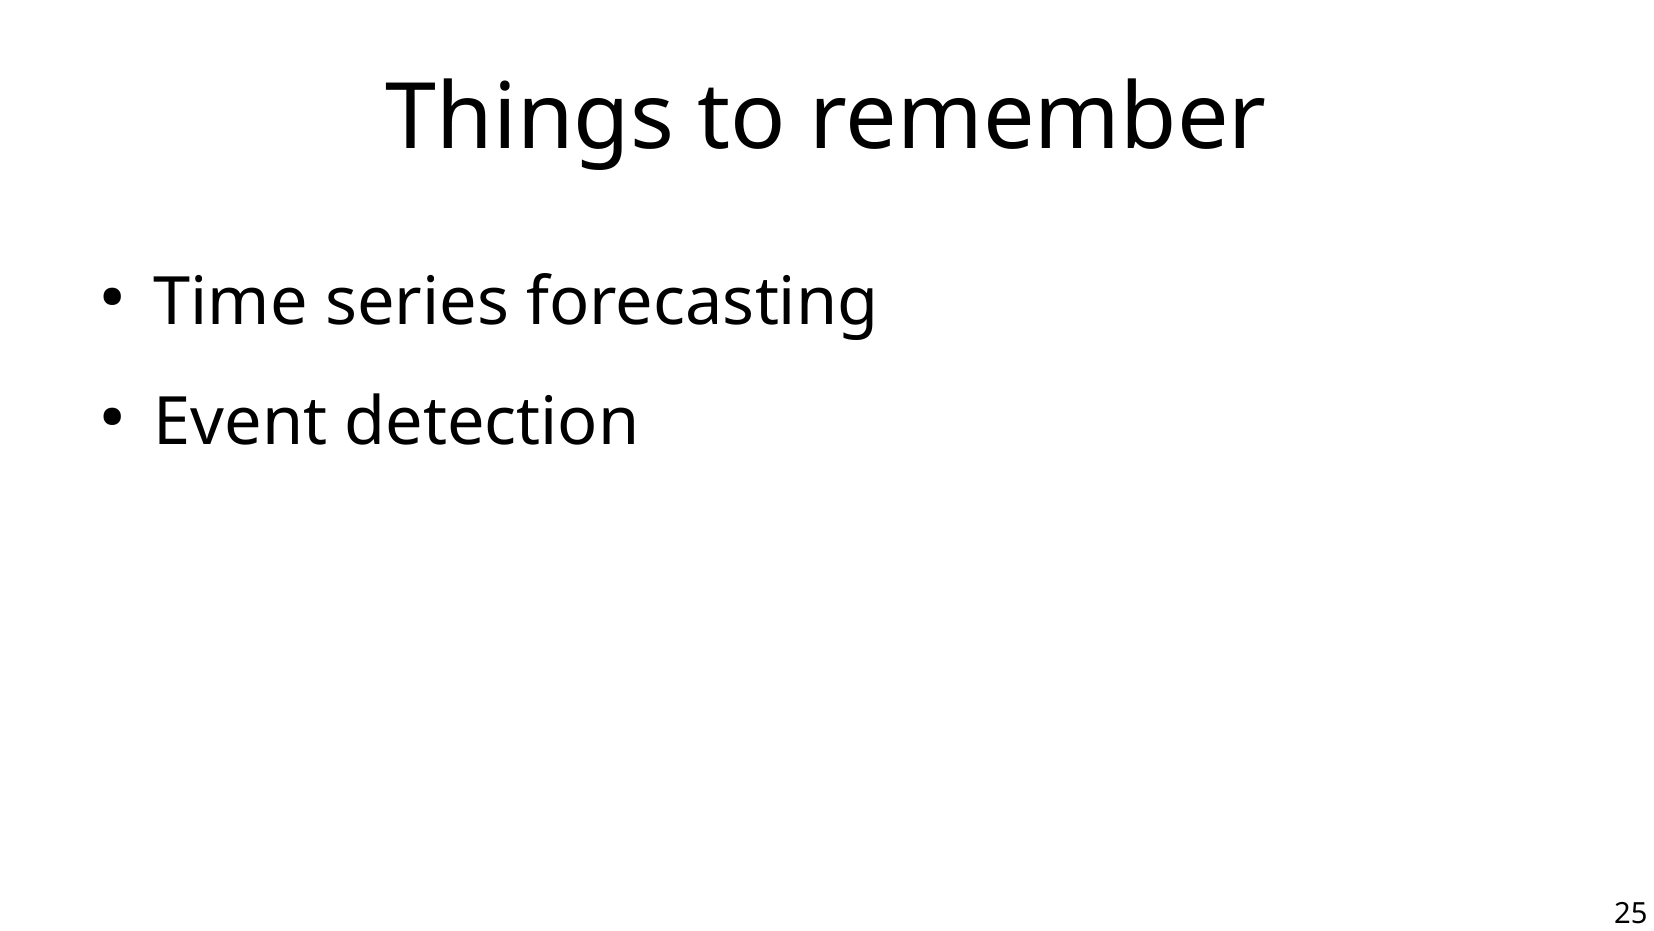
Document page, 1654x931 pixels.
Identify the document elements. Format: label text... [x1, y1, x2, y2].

list Time series forecasting Event detection [82, 253, 1571, 793]
title Things to remember [82, 1, 1571, 226]
